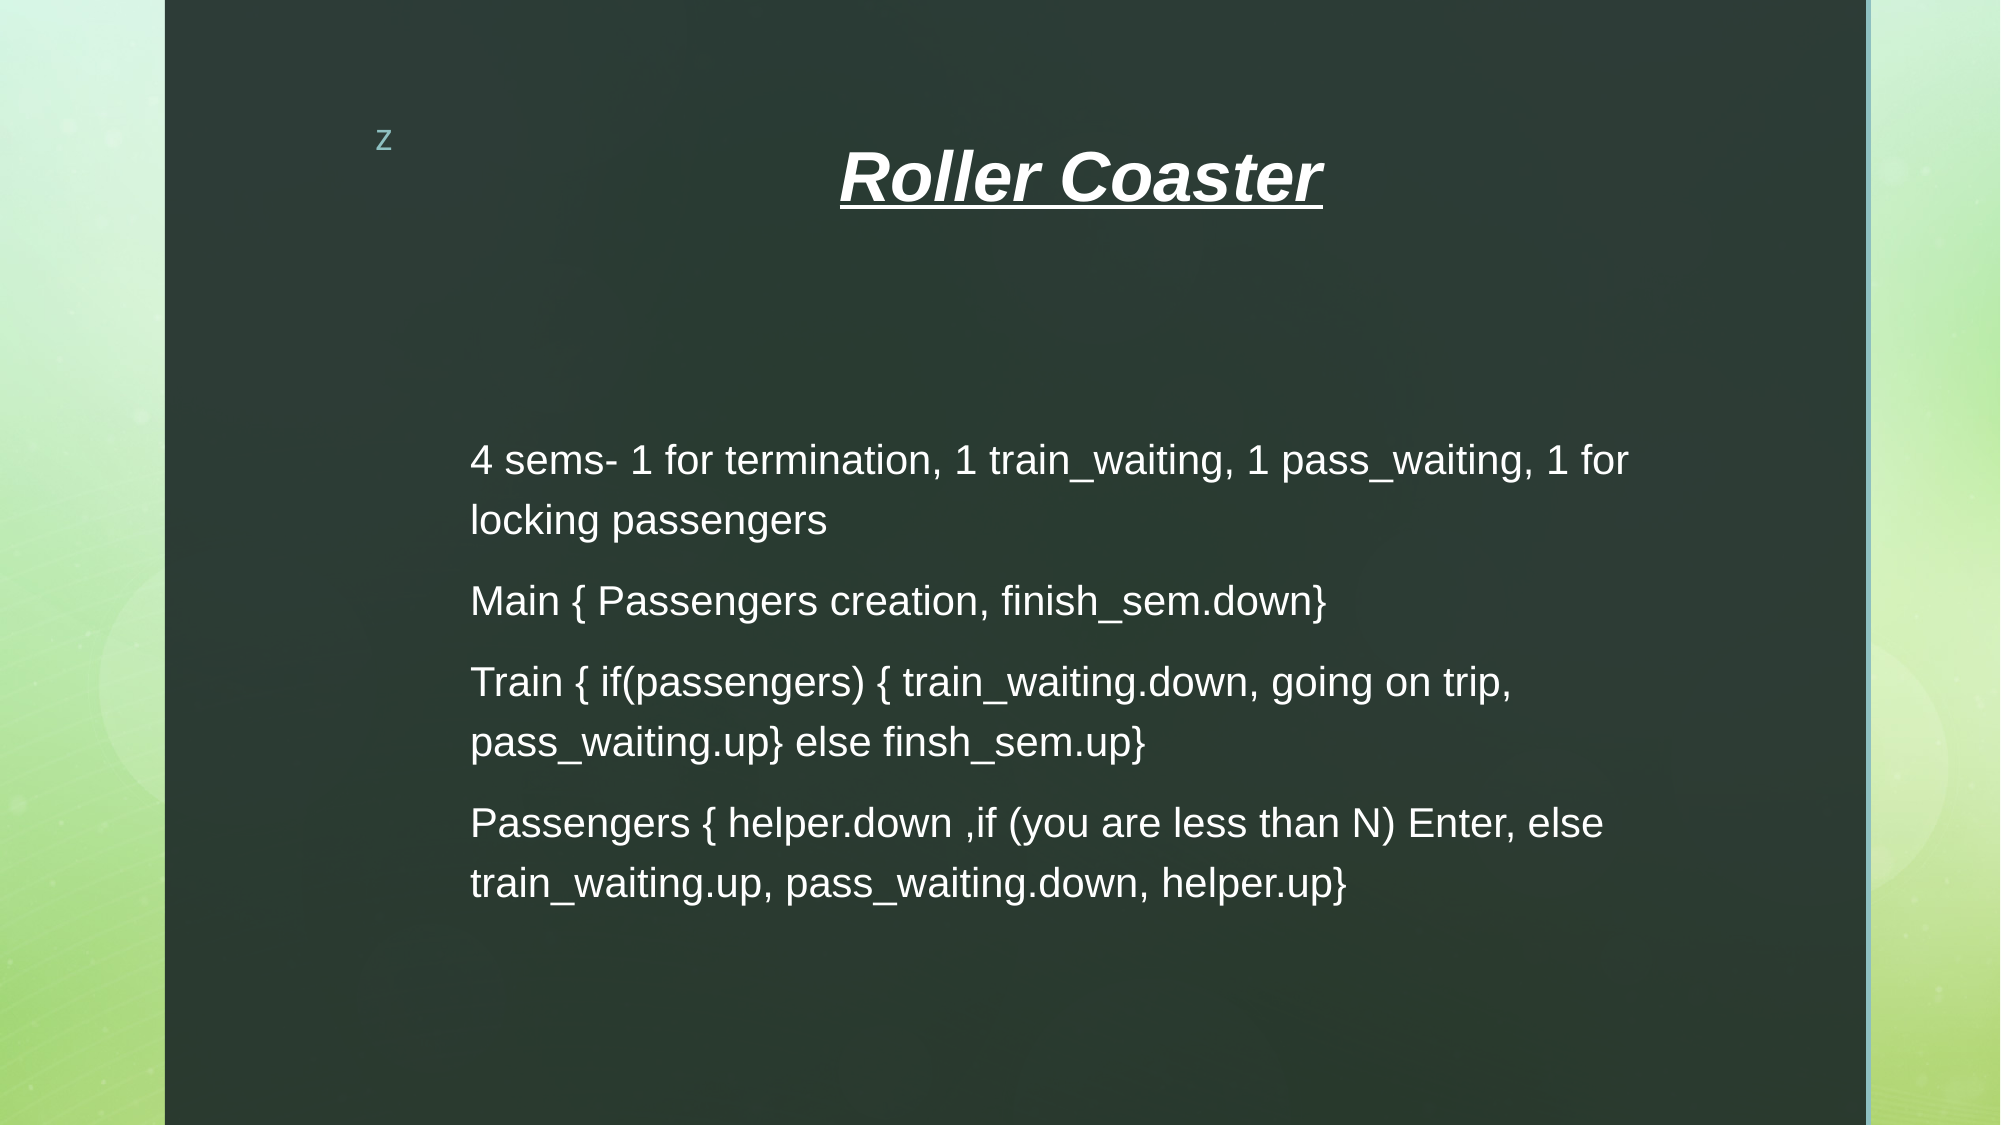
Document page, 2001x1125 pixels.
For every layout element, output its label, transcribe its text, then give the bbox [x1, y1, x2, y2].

list 4 sems- 1 for termination, 1 train_waiting, 1 pass_waiting, 1 for locking passengers Main { Passengers creation, finish_sem.down} Train { if(passengers) { train_waiting.down, going on trip, pass_waiting.up} else finsh_sem.up} Passengers { helper.down ,if (you are less than N) Enter, else train_waiting.up, pass_waiting.down, helper.up} [454, 336, 1734, 993]
title Roller Coaster [428, 132, 1734, 310]
